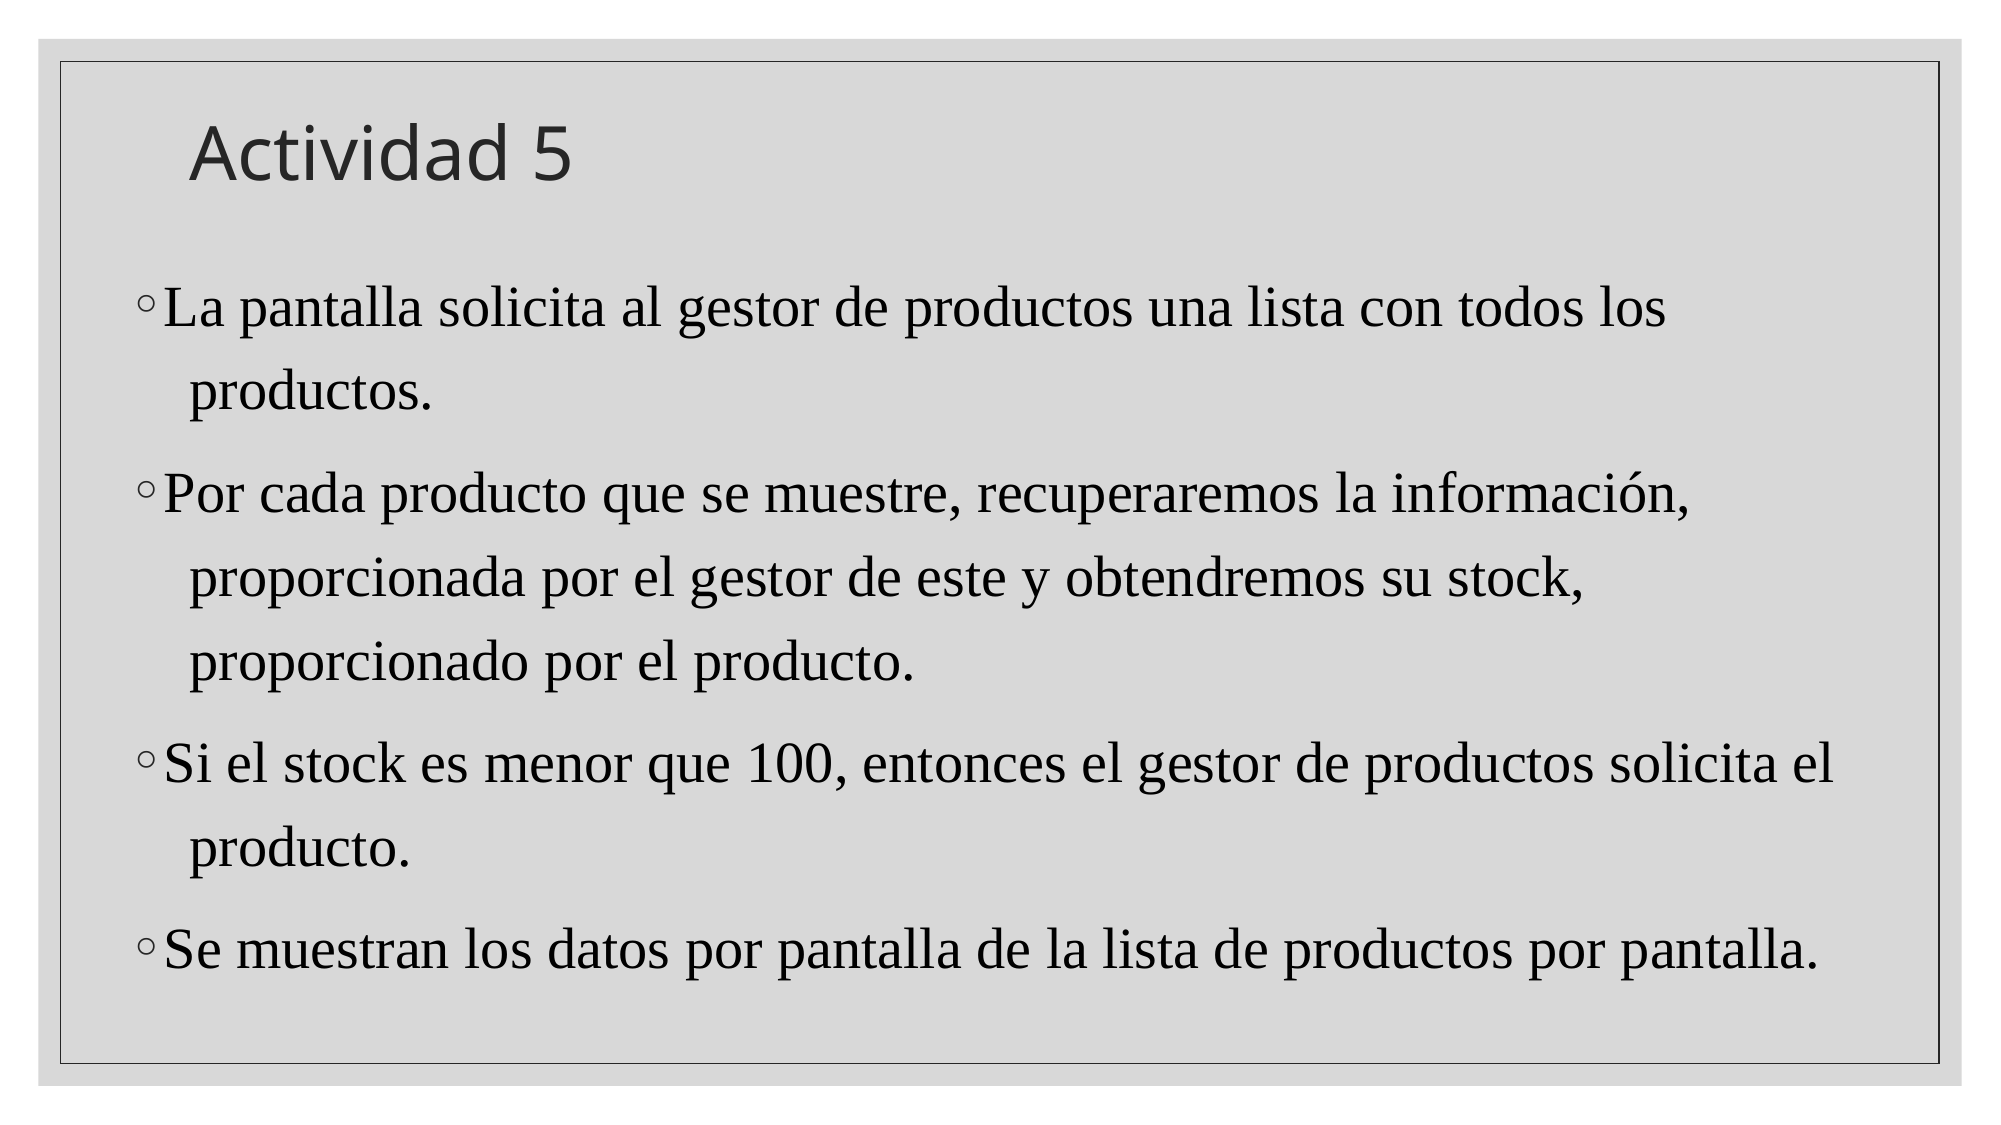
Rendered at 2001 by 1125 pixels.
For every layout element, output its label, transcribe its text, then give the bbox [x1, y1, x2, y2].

title Actividad 5 [174, 105, 1825, 207]
list La pantalla solicita al gestor de productos una lista con todos los productos. Por cada producto que se muestre, recuperaremos la información, proporcionada por el gestor de este y obtendremos su stock, proporcionado por el producto. Si el stock es menor que 100, entonces el gestor de productos solicita el producto. Se muestran los datos por pantalla de la lista de productos por pantalla. [114, 246, 1871, 1006]
